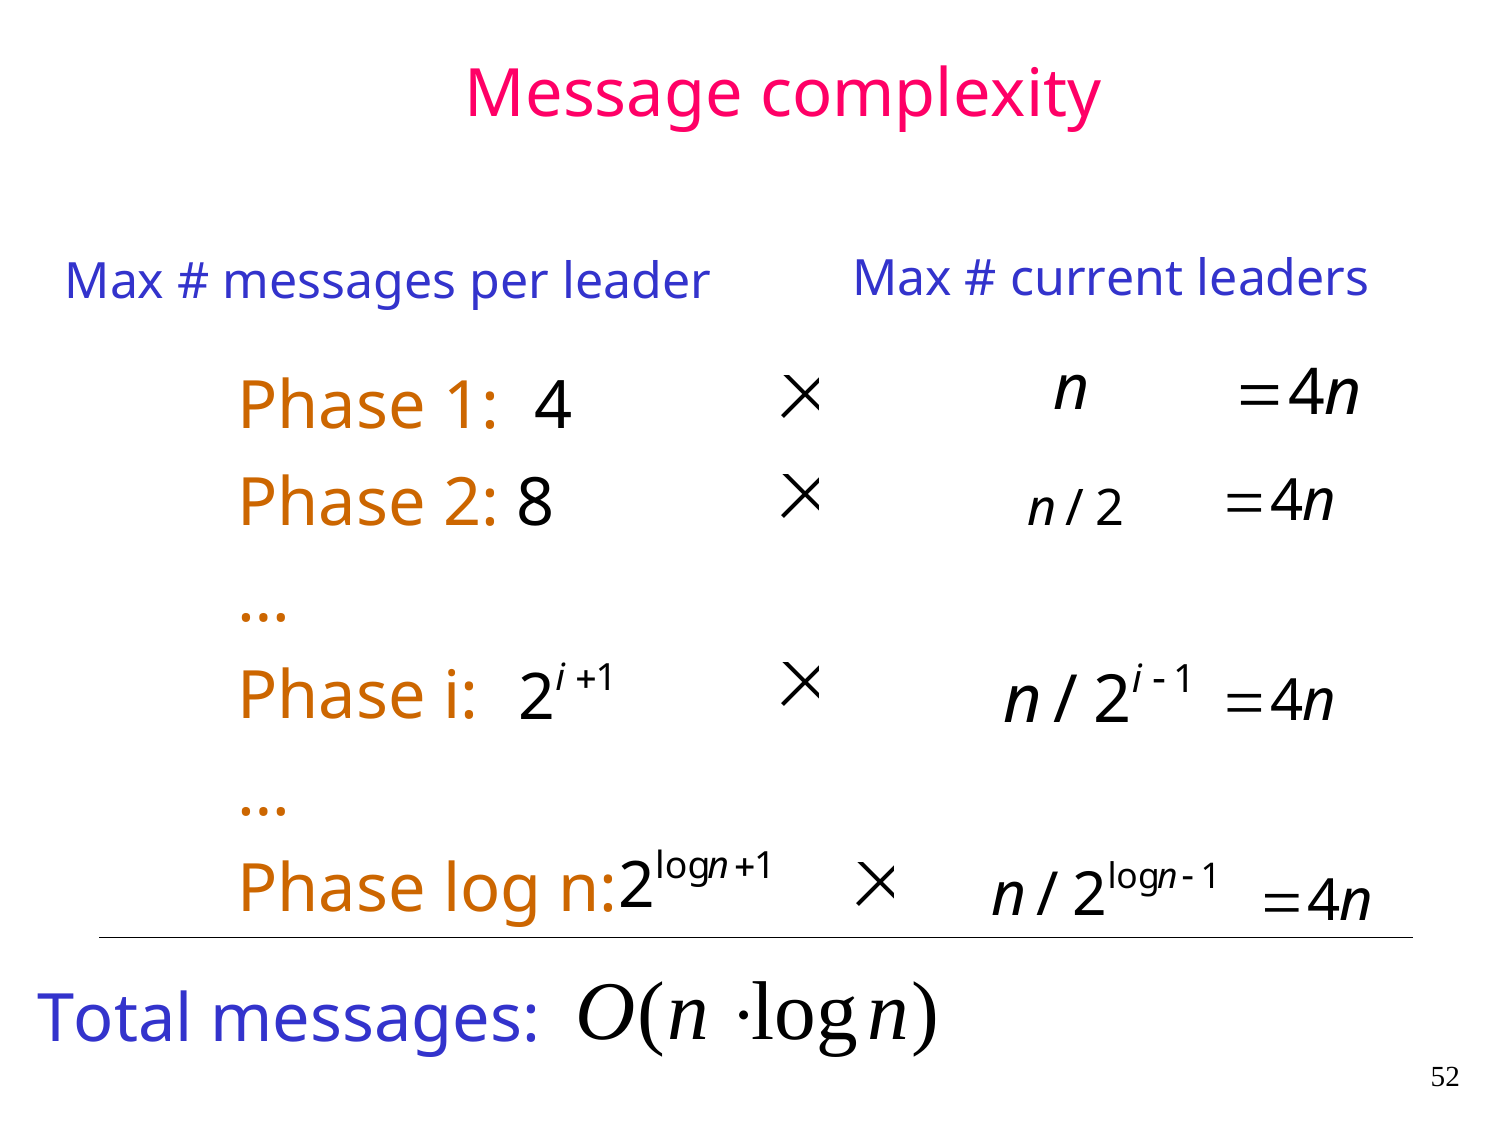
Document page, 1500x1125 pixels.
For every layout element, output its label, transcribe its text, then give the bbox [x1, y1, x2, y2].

chart [774, 474, 819, 521]
chart [1212, 462, 1348, 536]
text_box Message complexity [449, 42, 1117, 138]
chart [849, 862, 894, 909]
text_box Total messages: [22, 966, 557, 1063]
text_box Phase 1: 4 Phase 2: 8 … Phase i: … Phase log n: [222, 354, 651, 933]
chart [612, 837, 784, 918]
text_box Max # messages per leader [50, 240, 727, 317]
chart [512, 650, 625, 731]
chart [1212, 662, 1348, 736]
chart [1025, 474, 1135, 538]
chart [1224, 350, 1375, 431]
chart [774, 662, 819, 709]
text_box <number> [1162, 1049, 1476, 1101]
chart [987, 849, 1225, 932]
text_box Max # current leaders [837, 237, 1385, 313]
chart [575, 975, 942, 1063]
chart [774, 375, 819, 421]
chart [1050, 362, 1103, 426]
chart [1250, 862, 1386, 936]
chart [999, 650, 1201, 739]
